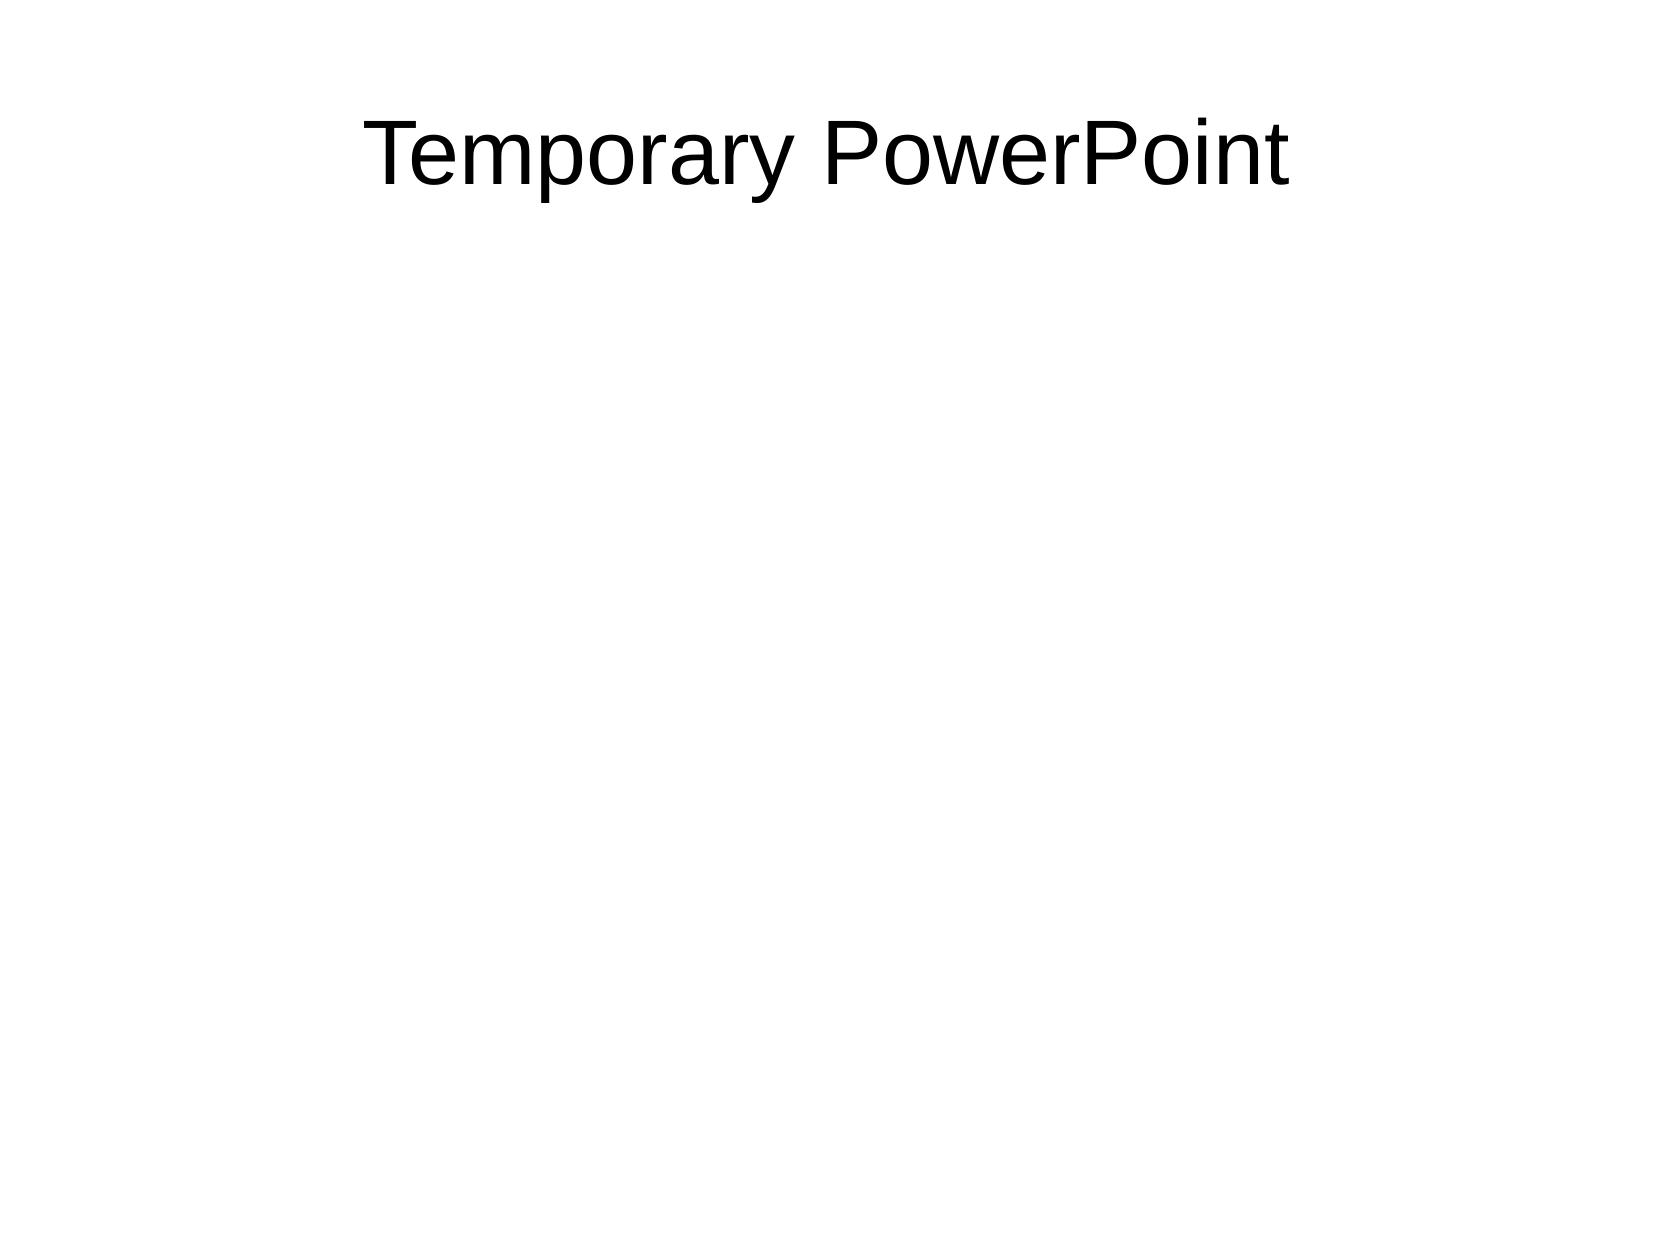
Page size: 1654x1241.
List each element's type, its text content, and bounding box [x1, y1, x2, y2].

title Temporary PowerPoint [82, 49, 1571, 257]
